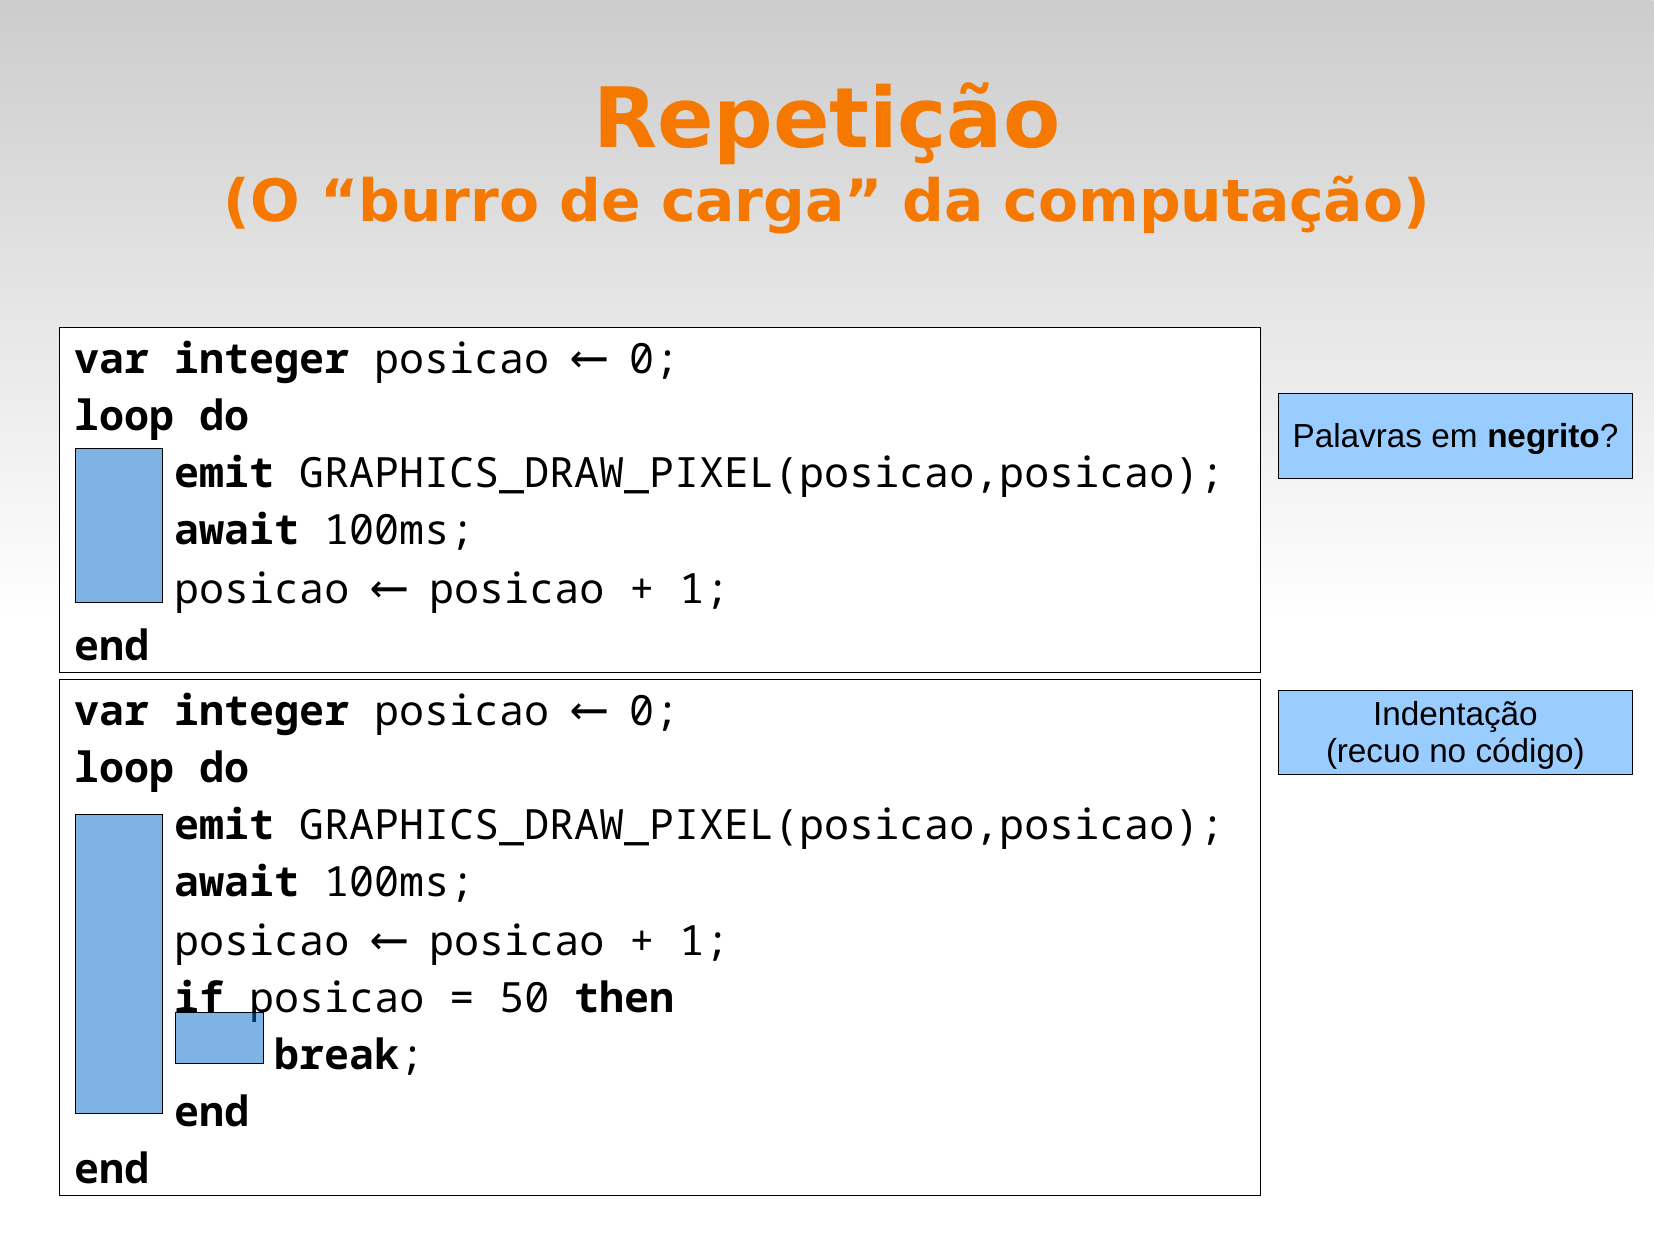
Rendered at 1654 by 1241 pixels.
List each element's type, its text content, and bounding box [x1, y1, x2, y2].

text_box [175, 1012, 264, 1064]
text_box var integer posicao ⟵ 0; loop do emit GRAPHICS_DRAW_PIXEL(posicao,posicao); await 100ms; posicao ⟵ posicao + 1; end [59, 337, 1261, 663]
title Repetição (O “burro de carga” da computação) [82, 49, 1571, 257]
text_box var integer posicao ⟵ 0; loop do emit GRAPHICS_DRAW_PIXEL(posicao,posicao); await 100ms; posicao ⟵ posicao + 1; if posicao = 50 then break; end end [59, 703, 1261, 1171]
text_box Indentação (recuo no código) [1278, 690, 1633, 775]
text_box Palavras em negrito? [1278, 393, 1633, 479]
text_box [75, 814, 163, 1114]
text_box [75, 448, 163, 603]
